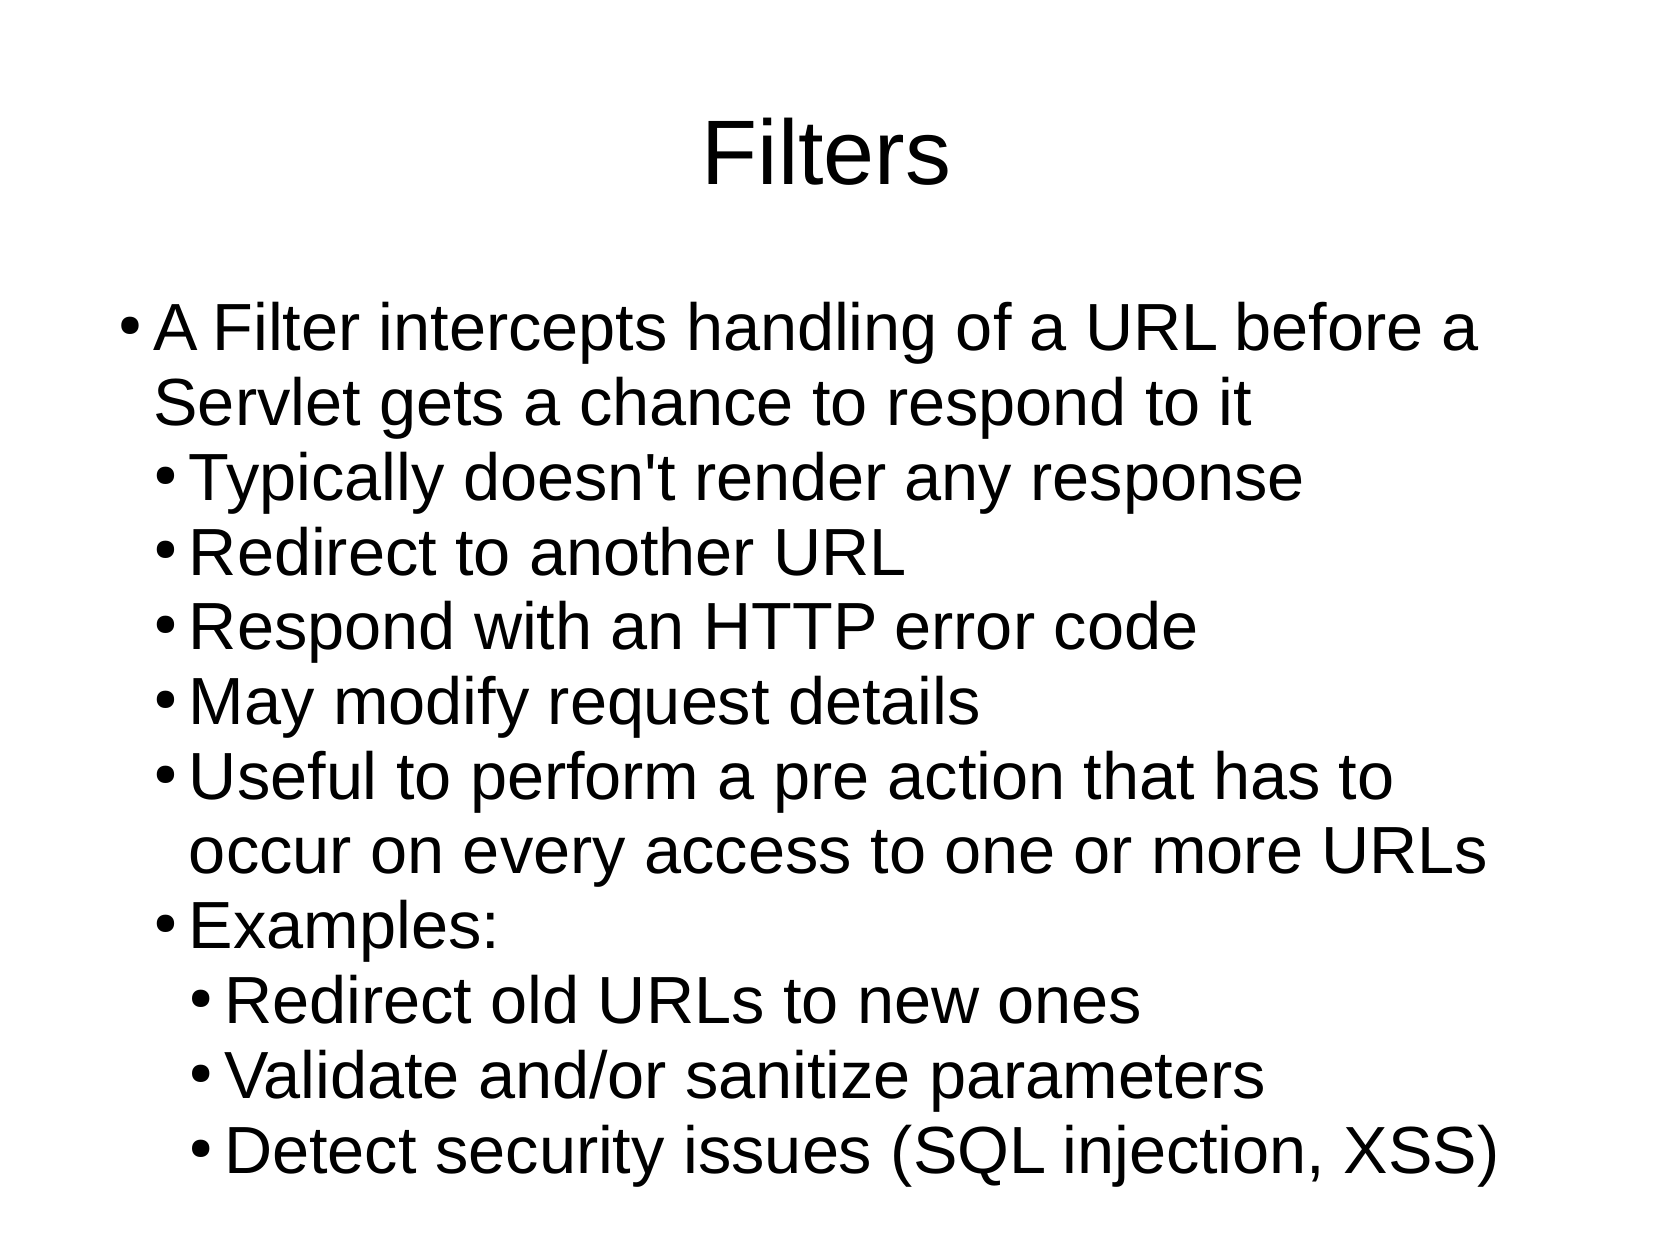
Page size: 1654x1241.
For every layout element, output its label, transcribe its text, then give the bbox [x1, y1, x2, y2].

title Filters [82, 49, 1571, 257]
subtitle A Filter intercepts handling of a URL before a Servlet gets a chance to respond to it Typically doesn't render any response Redirect to another URL Respond with an HTTP error code May modify request details Useful to perform a pre action that has to occur on every access to one or more URLs Examples: Redirect old URLs to new ones Validate and/or sanitize parameters Detect security issues (SQL injection, XSS) [82, 290, 1571, 1188]
